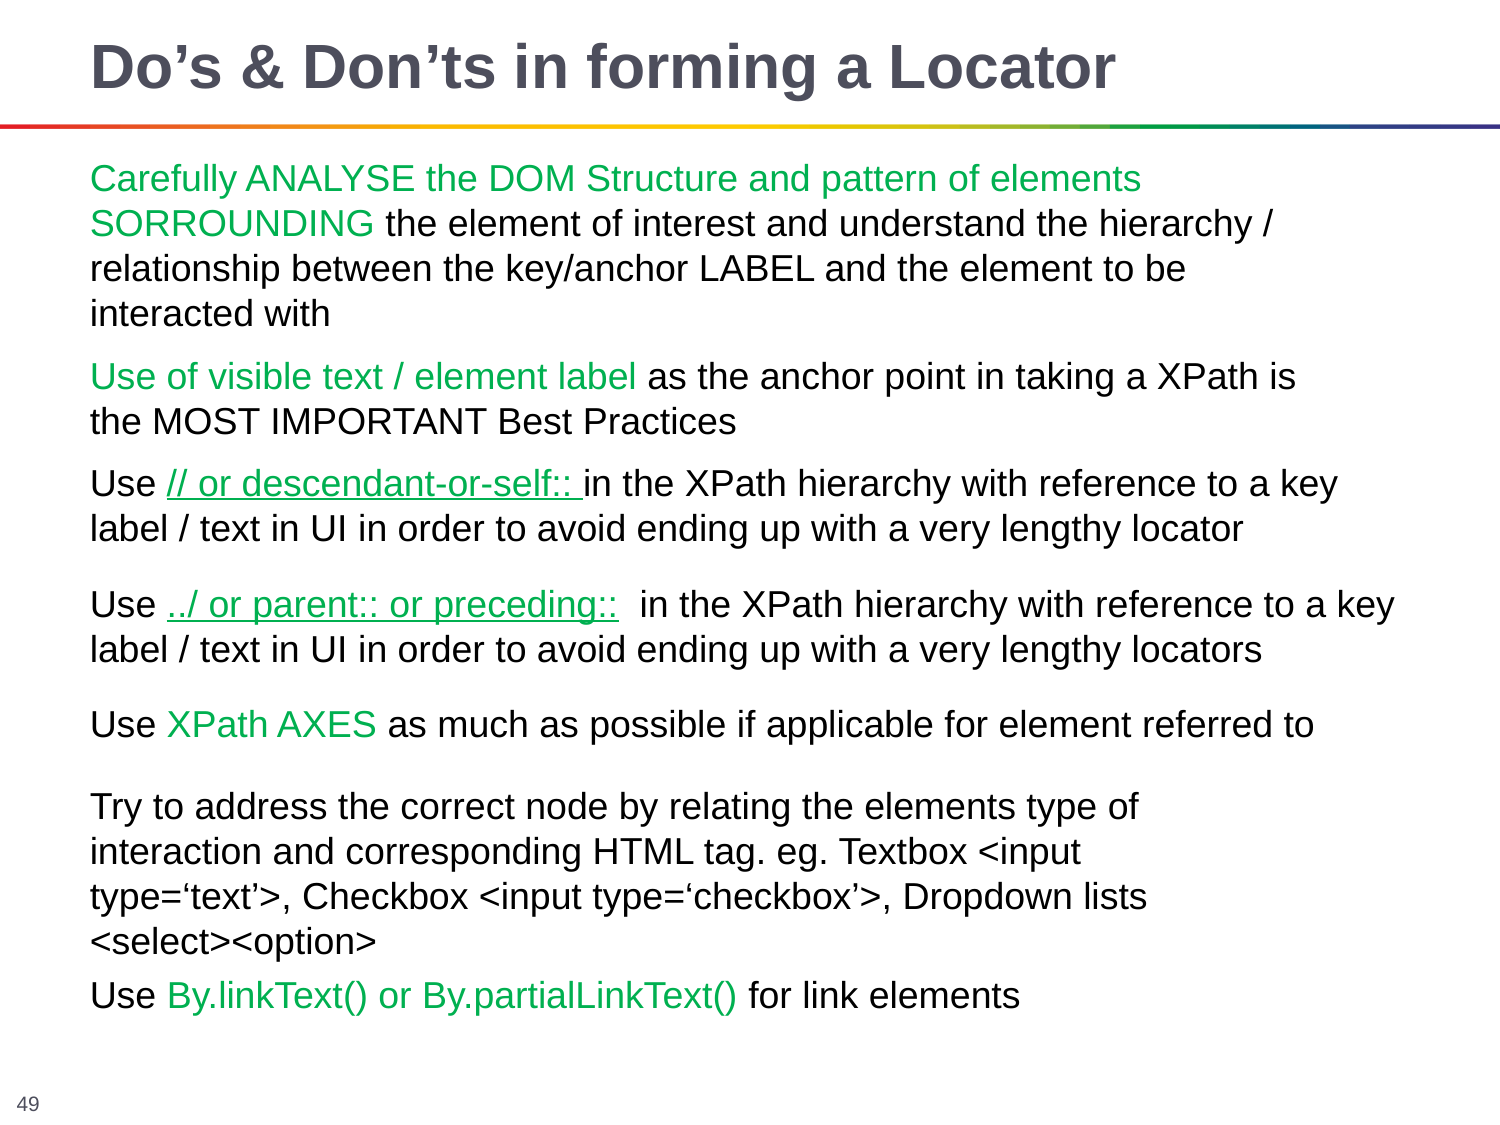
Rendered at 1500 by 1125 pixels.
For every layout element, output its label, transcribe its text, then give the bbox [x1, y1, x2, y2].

text_box Use of visible text / element label as the anchor point in taking a XPath is the MOST IMPORTANT Best Practices [74, 344, 1370, 450]
title Do’s & Don’ts in forming a Locator [75, 17, 1483, 109]
text_box Try to address the correct node by relating the elements type of interaction and corresponding HTML tag. eg. Textbox <input type=‘text’>, Checkbox <input type=‘checkbox’>, Dropdown lists <select><option> [75, 775, 1307, 970]
text_box Use XPath AXES as much as possible if applicable for element referred to [74, 692, 1425, 753]
text_box Use ../ or parent:: or preceding:: in the XPath hierarchy with reference to a key label / text in UI in order to avoid ending up with a very lengthy locators [74, 573, 1425, 678]
text_box Use // or descendant-or-self:: in the XPath hierarchy with reference to a key label / text in UI in order to avoid ending up with a very lengthy locator [74, 451, 1425, 557]
text_box Use By.linkText() or By.partialLinkText() for link elements [75, 970, 1307, 1024]
text_box Carefully ANALYSE the DOM Structure and pattern of elements SORROUNDING the element of interest and understand the hierarchy / relationship between the key/anchor LABEL and the element to be interacted with [74, 146, 1370, 342]
